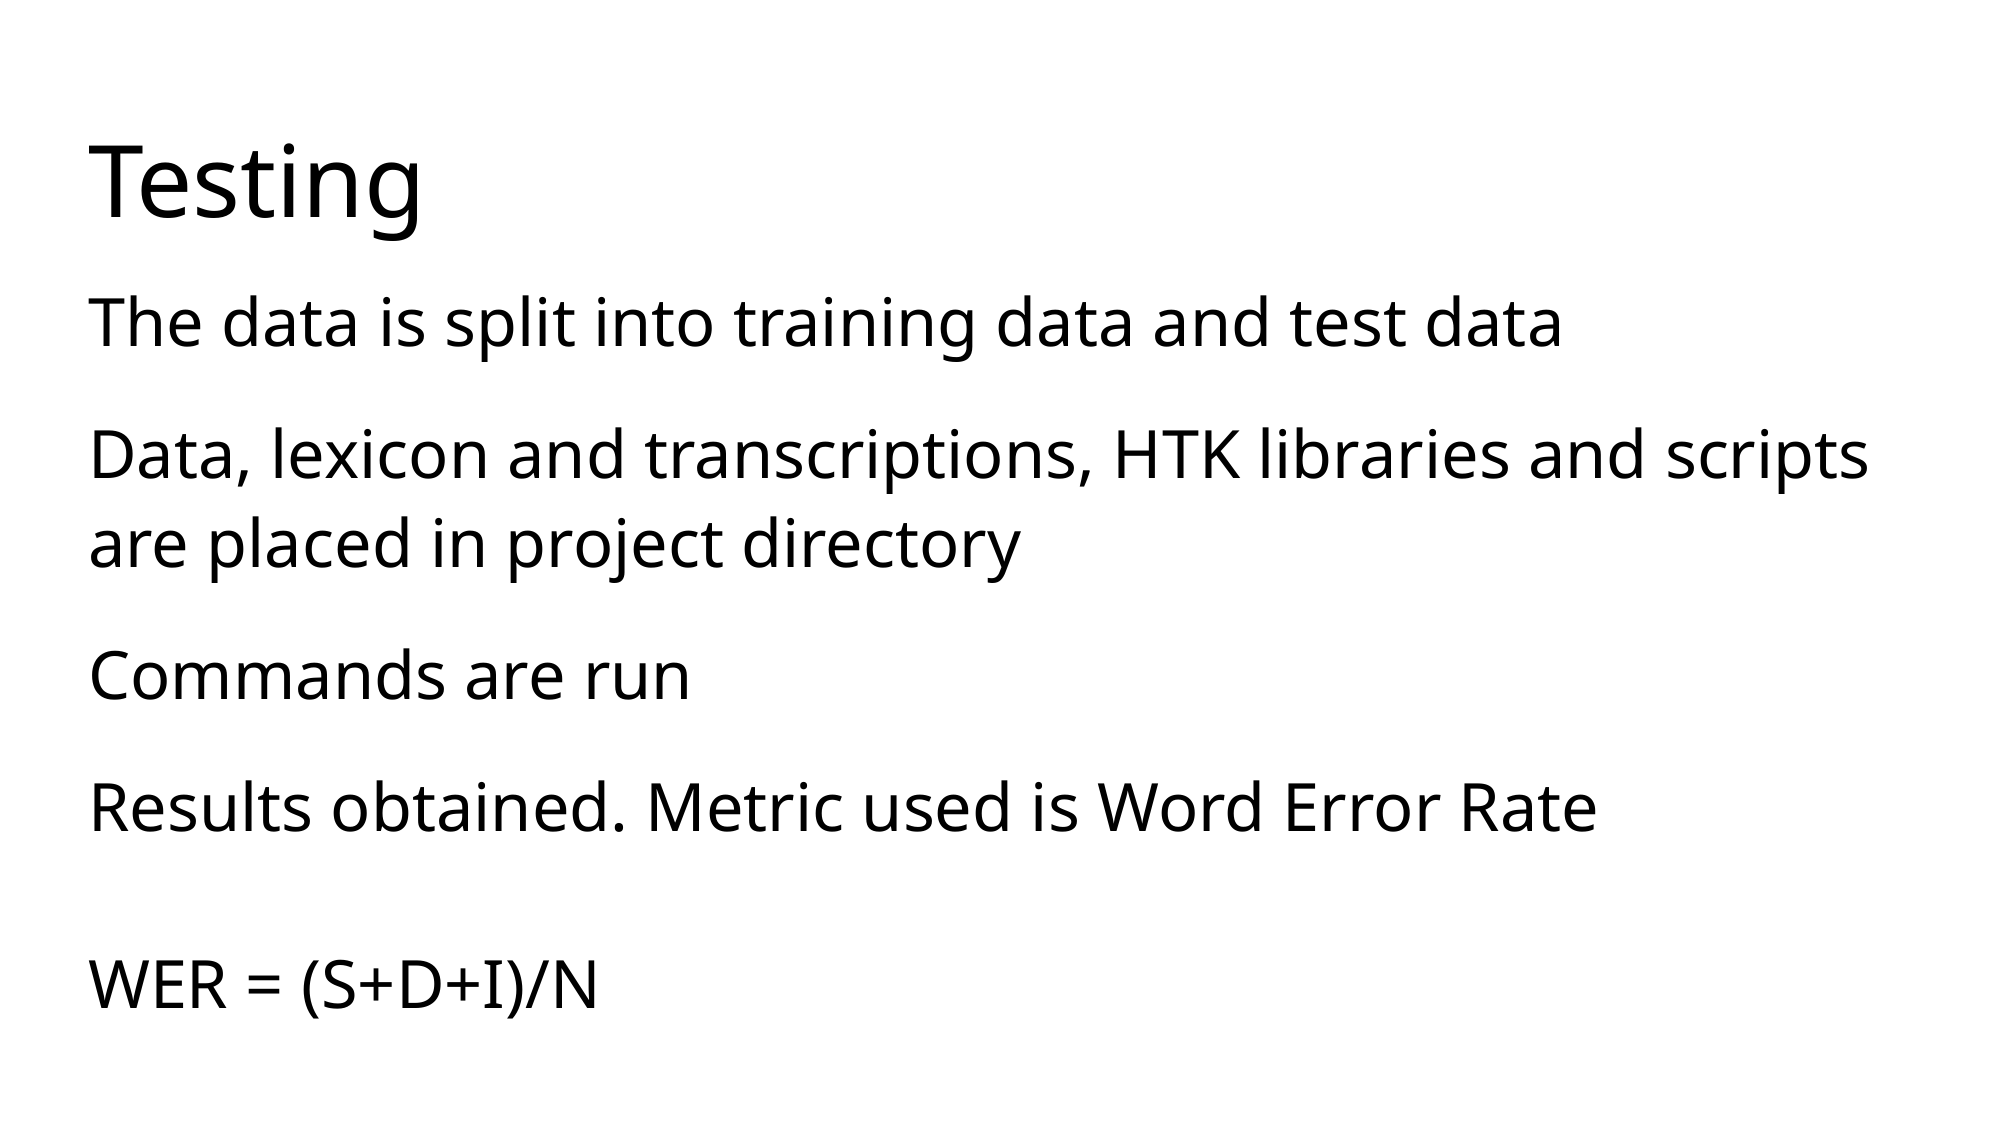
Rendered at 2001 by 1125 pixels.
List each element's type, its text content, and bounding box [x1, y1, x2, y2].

title Testing [68, 97, 1932, 223]
list The data is split into training data and test data Data, lexicon and transcriptions, HTK libraries and scripts are placed in project directory Commands are run Results obtained. Metric used is Word Error Rate WER = (S+D+I)/N [68, 252, 1932, 1000]
